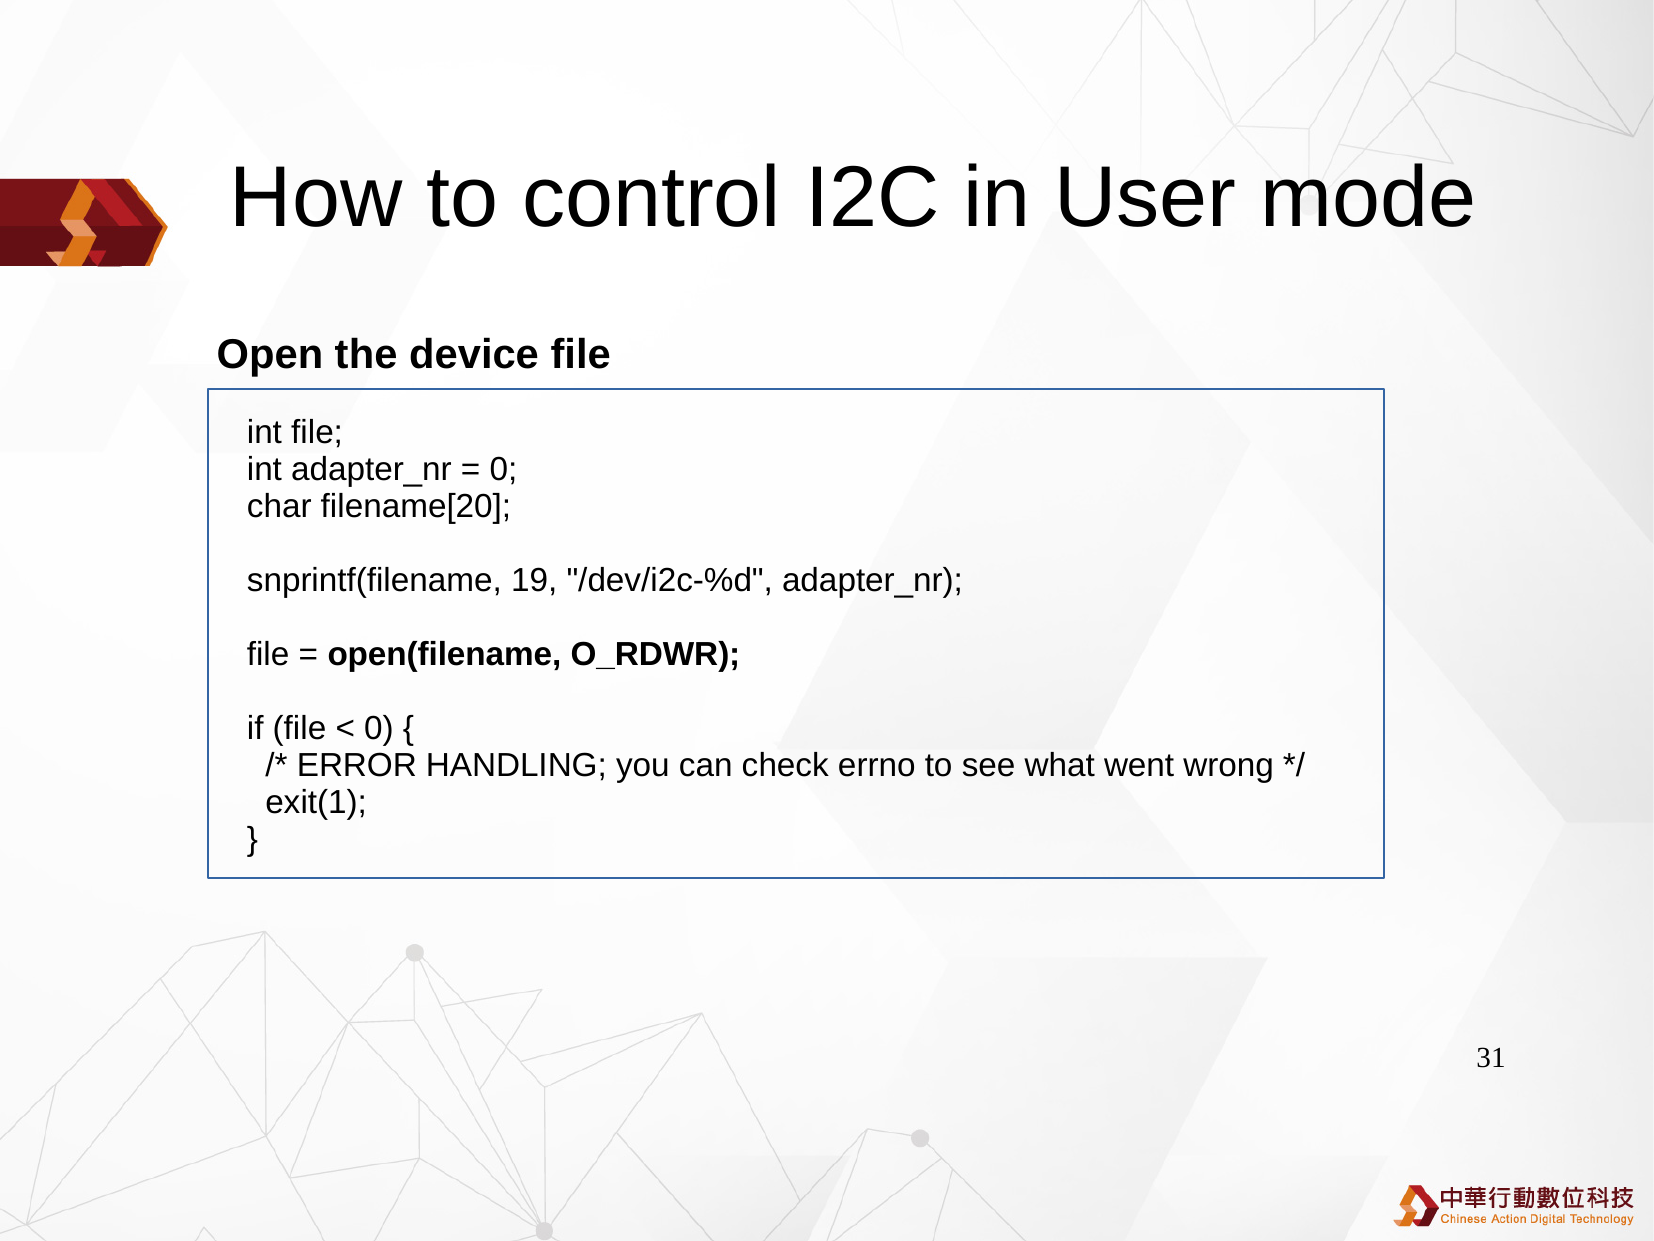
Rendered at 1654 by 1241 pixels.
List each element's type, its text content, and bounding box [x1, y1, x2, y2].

text_box Open the device file [201, 323, 879, 399]
text_box Open the device file [209, 390, 879, 399]
title How to control I2C in User mode [159, 112, 1548, 281]
picture [0, 0, 1654, 1241]
text_box int file; int adapter_nr = 0; char filename[20]; snprintf(filename, 19, "/dev/i2c-%d", adapter_nr); file = open(filename, O_RDWR); if (file < 0) { /* ERROR HANDLING; you can check errno to see what went wrong */ exit(1); } [213, 405, 1357, 865]
